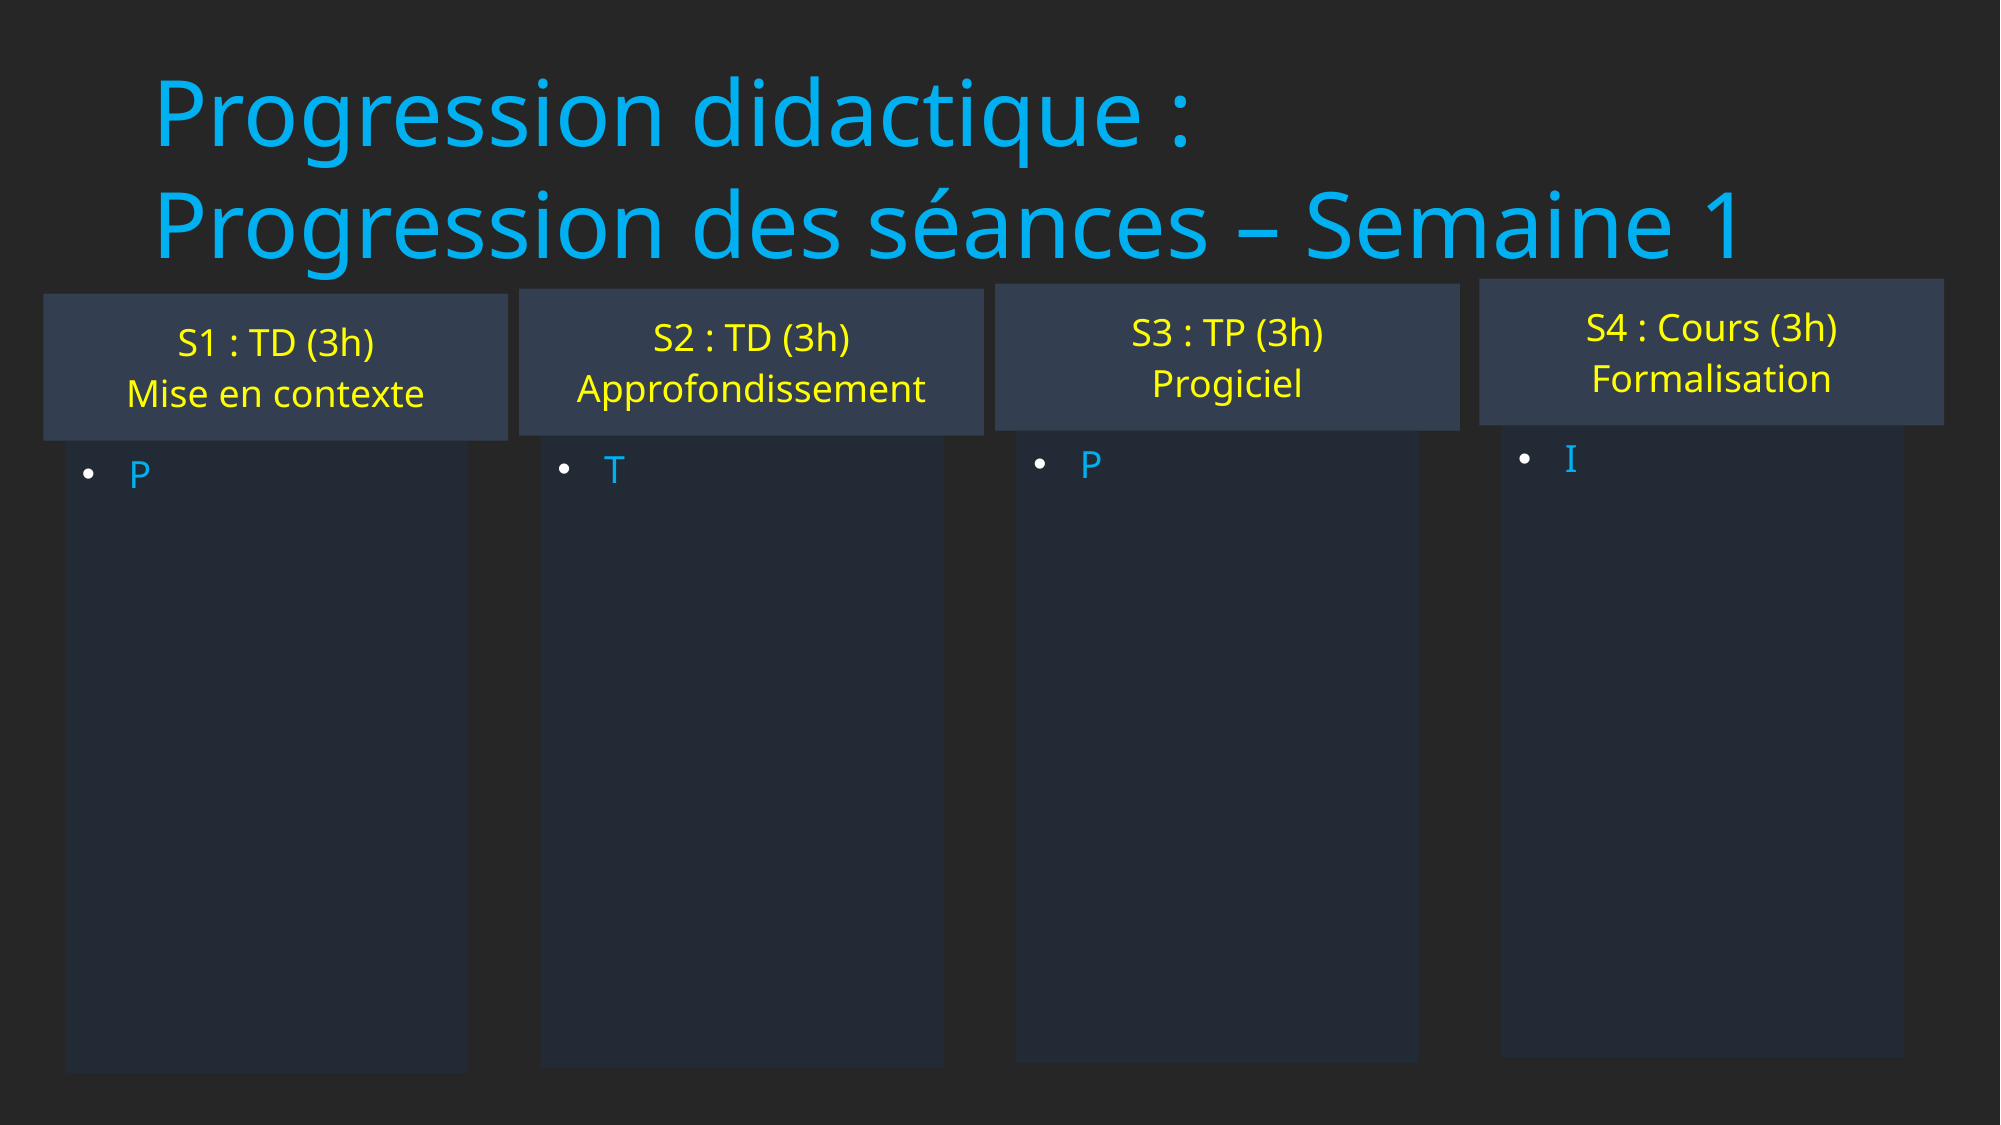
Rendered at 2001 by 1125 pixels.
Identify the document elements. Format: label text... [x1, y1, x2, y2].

text_box I [1501, 426, 1904, 1057]
title Progression didactique : Progression des séances – Semaine 1 [137, 59, 1863, 278]
text_box P [1016, 431, 1419, 1063]
text_box S4 : Cours (3h) Formalisation [1479, 278, 1945, 426]
text_box T [541, 436, 944, 1068]
text_box S2 : TD (3h) Approfondissement [519, 288, 984, 436]
text_box S3 : TP (3h) Progiciel [995, 283, 1460, 431]
text_box P [65, 441, 468, 1073]
text_box S1 : TD (3h) Mise en contexte [43, 293, 509, 441]
